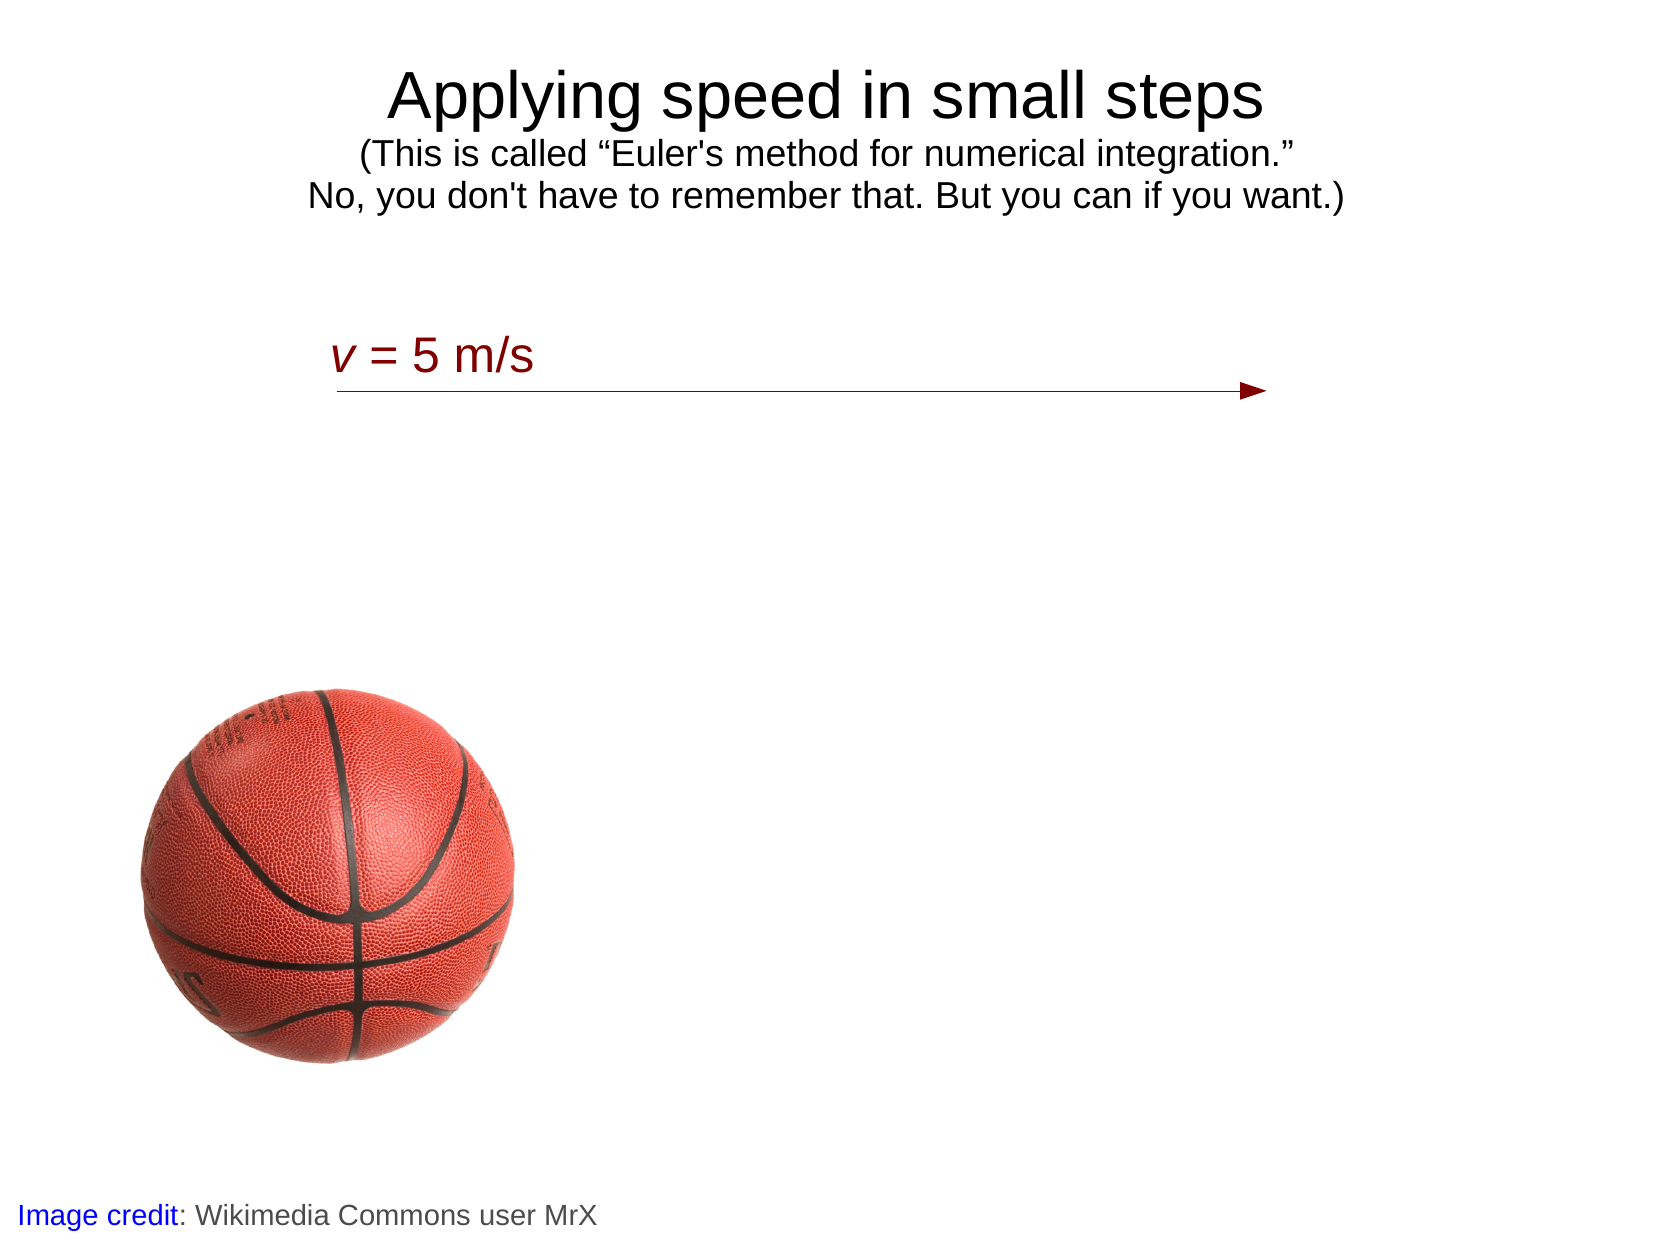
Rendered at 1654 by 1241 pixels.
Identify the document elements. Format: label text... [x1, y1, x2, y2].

picture [140, 688, 515, 1064]
text_box v = 5 m/s [315, 319, 676, 391]
subtitle Applying speed in small steps (This is called “Euler's method for numerical integration.” No, you don't have to remember that. But you can if you want.) [82, 49, 1571, 226]
text_box Image credit: Wikimedia Commons user MrX [2, 1191, 1163, 1240]
